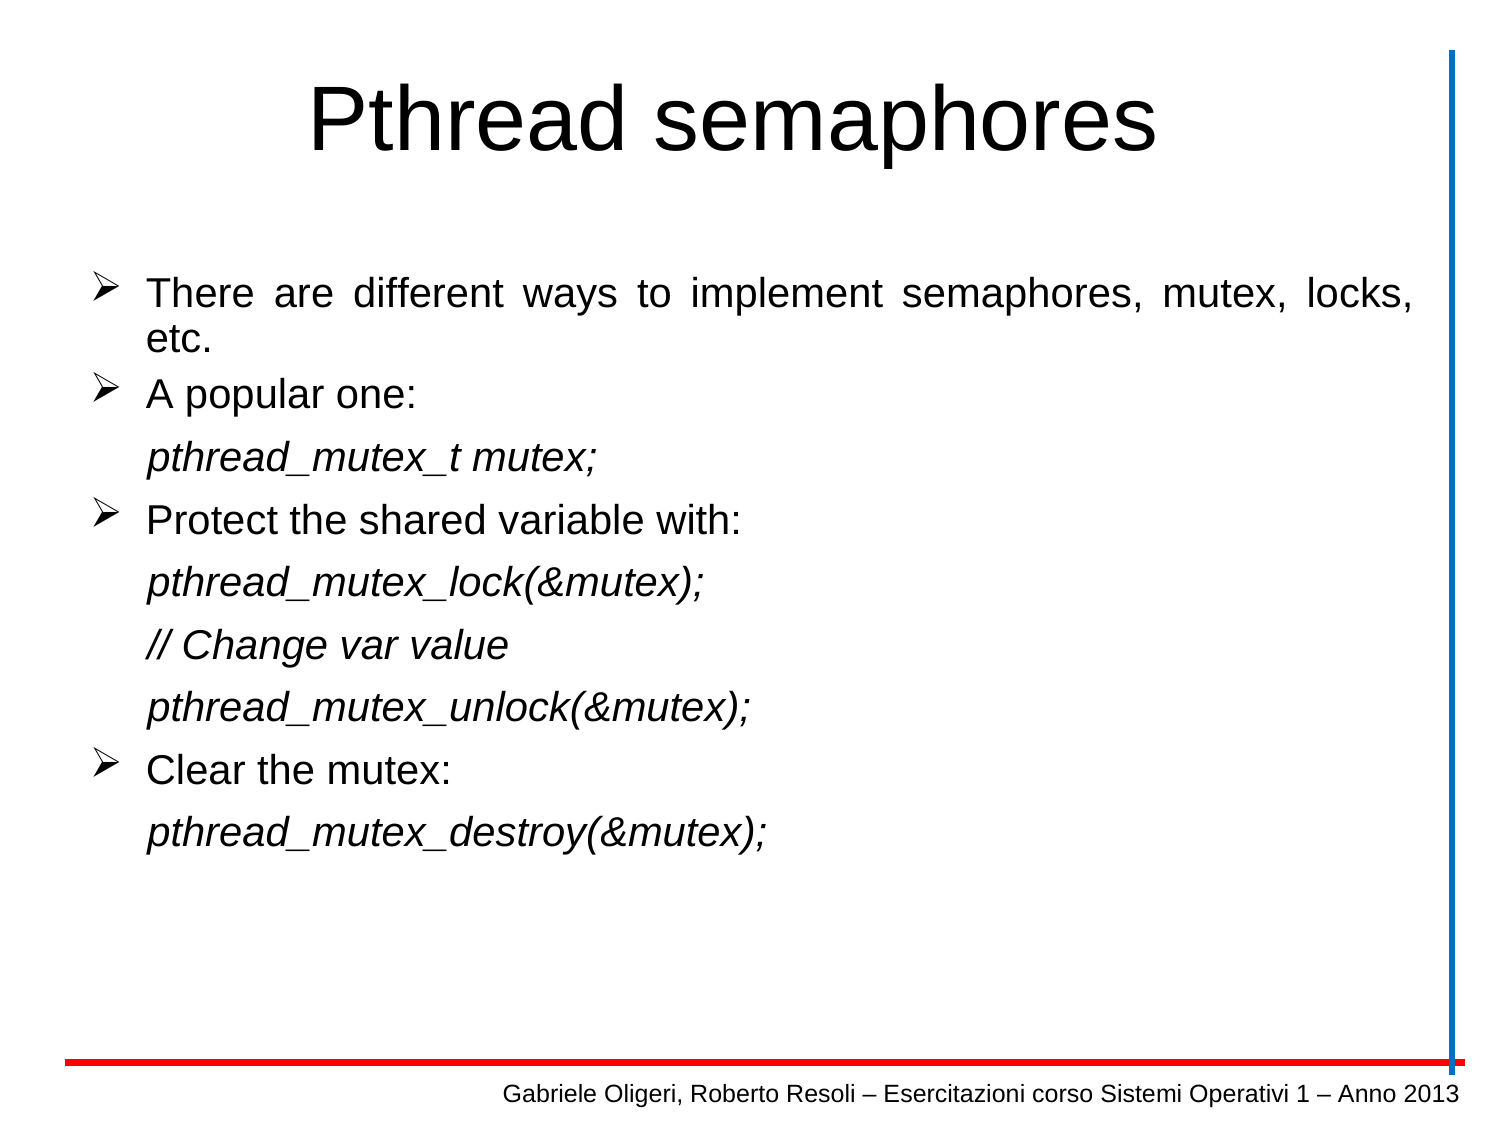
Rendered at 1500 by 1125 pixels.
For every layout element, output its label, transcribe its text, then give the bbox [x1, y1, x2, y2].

title Pthread semaphores [0, 49, 1468, 177]
list There are different ways to implement semaphores, mutex, locks, etc. A popular one: pthread_mutex_t mutex; Protect the shared variable with: pthread_mutex_lock(&mutex); // Change var value pthread_mutex_unlock(&mutex); Clear the mutex: pthread_mutex_destroy(&mutex); [74, 264, 1430, 925]
